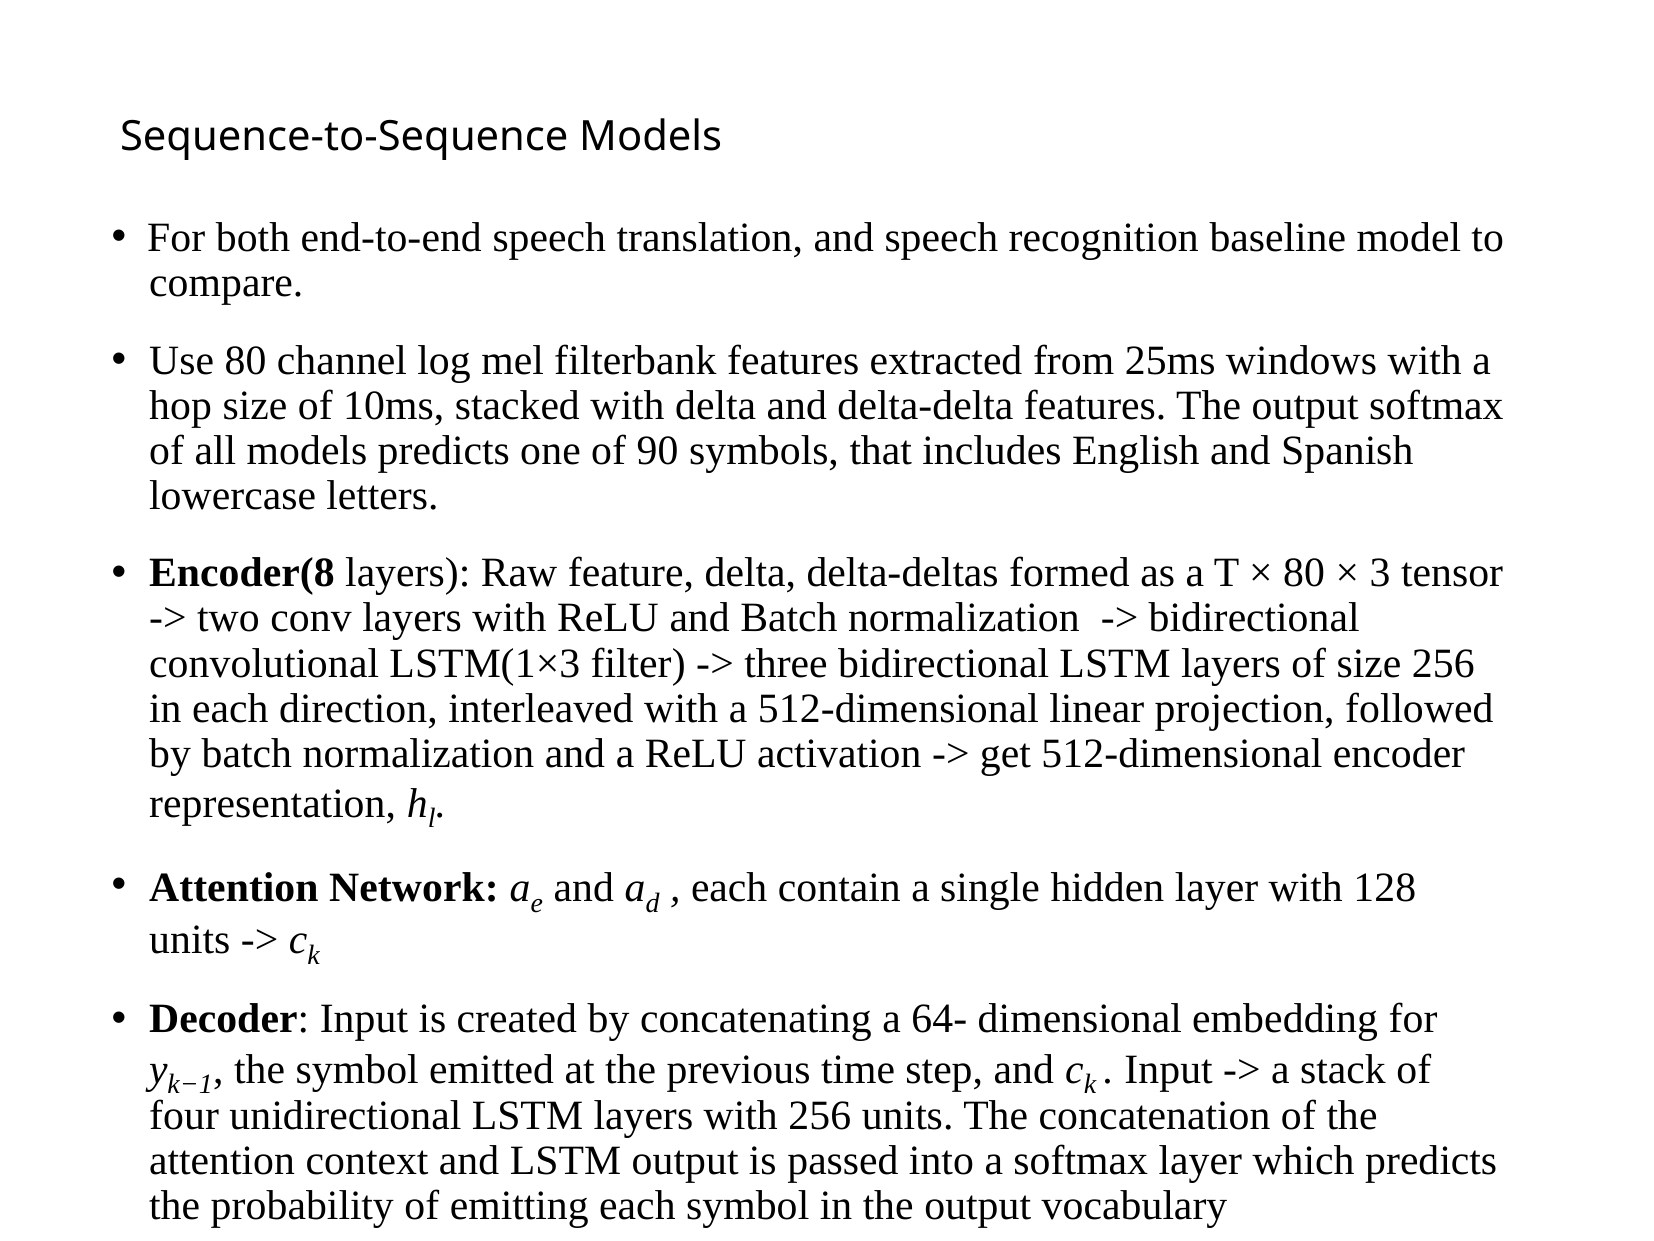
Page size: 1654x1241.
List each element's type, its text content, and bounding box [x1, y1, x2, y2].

title Sequence-to-Sequence Models [105, 94, 967, 181]
list For both end-to-end speech translation, and speech recognition baseline model to compare. Use 80 channel log mel filterbank features extracted from 25ms windows with a hop size of 10ms, stacked with delta and delta-delta features. The output softmax of all models predicts one of 90 symbols, that includes English and Spanish lowercase letters. Encoder(8 layers): Raw feature, delta, delta-deltas formed as a T × 80 × 3 tensor -> two conv layers with ReLU and Batch normalization -> bidirectional convolutional LSTM(1×3 filter) -> three bidirectional LSTM layers of size 256 in each direction, interleaved with a 512-dimensional linear projection, followed by batch normalization and a ReLU activation -> get 512-dimensional encoder representation, hl. Attention Network: ae and ad , each contain a single hidden layer with 128 units -> ck Decoder: Input is created by concatenating a 64- dimensional embedding for yk−1, the symbol emitted at the previous time step, and ck . Input -> a stack of four unidirectional LSTM layers with 256 units. The concatenation of the attention context and LSTM output is passed into a softmax layer which predicts the probability of emitting each symbol in the output vocabulary [96, 208, 1523, 1241]
